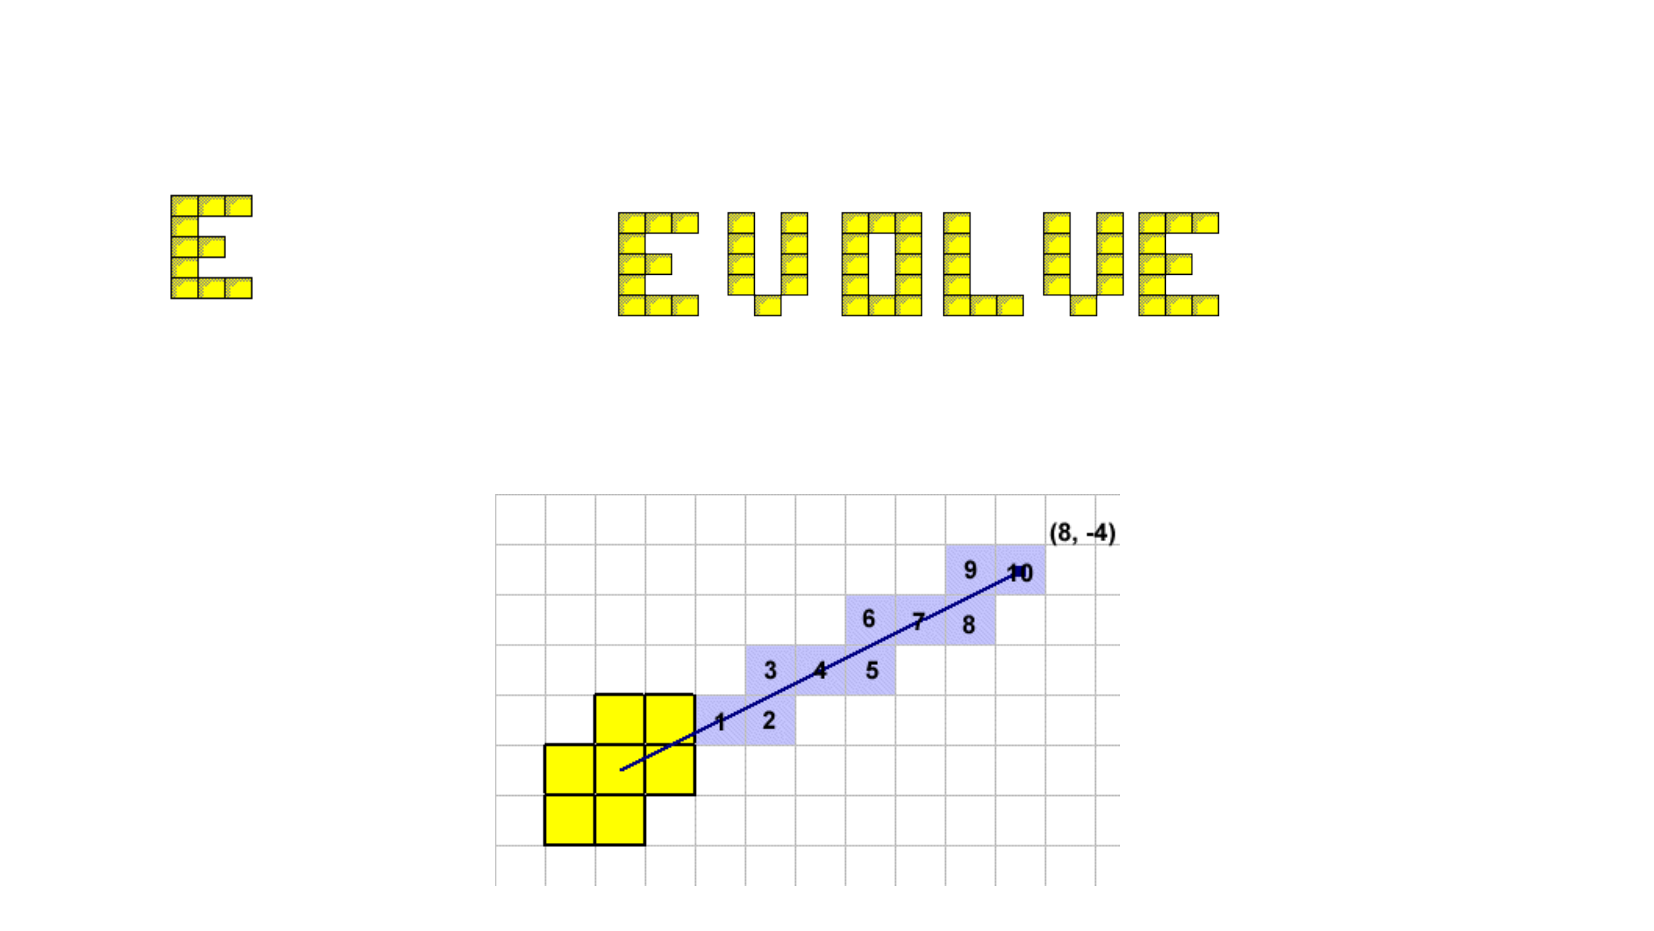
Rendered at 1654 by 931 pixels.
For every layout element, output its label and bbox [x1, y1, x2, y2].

picture [615, 209, 1240, 320]
picture [495, 494, 1120, 886]
picture [166, 192, 256, 301]
